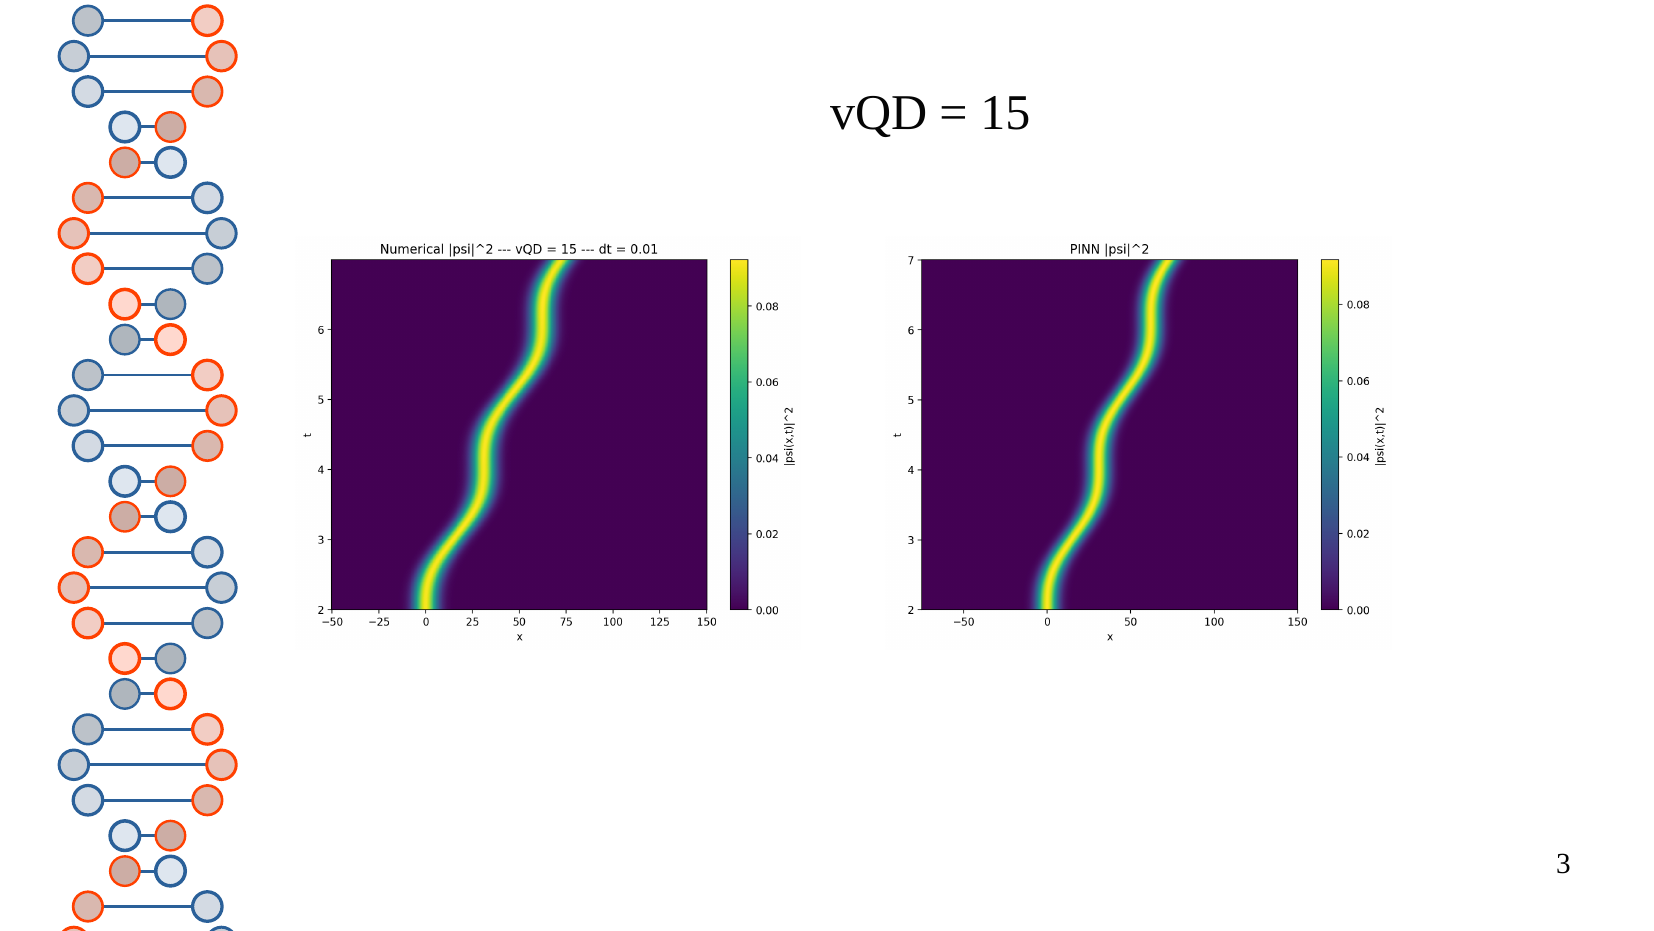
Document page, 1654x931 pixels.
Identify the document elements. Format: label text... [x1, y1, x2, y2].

title vQD = 15 [265, 35, 1595, 189]
picture [885, 236, 1392, 650]
picture [295, 236, 801, 650]
